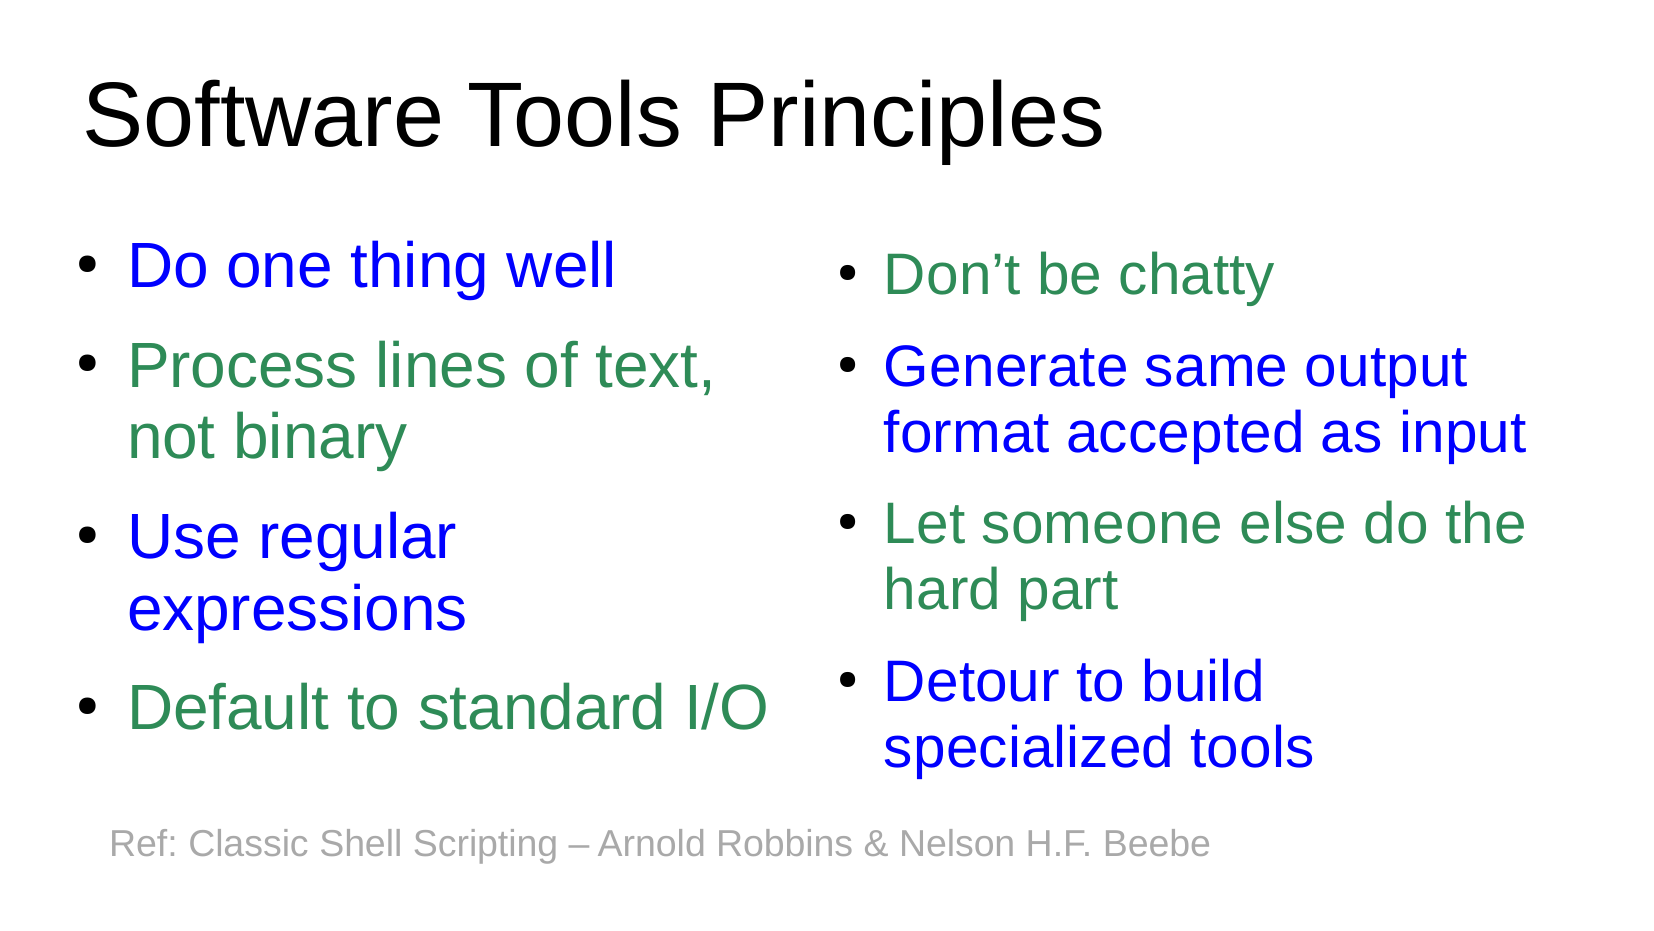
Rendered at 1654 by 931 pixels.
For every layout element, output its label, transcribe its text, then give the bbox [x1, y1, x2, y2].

text_box Ref: Classic Shell Scripting – Arnold Robbins & Nelson H.F. Beebe [94, 814, 1465, 872]
title Software Tools Principles [82, 37, 1571, 193]
list Do one thing well Process lines of text, not binary Use regular expressions Default to standard I/O [59, 229, 786, 769]
list Don’t be chatty Generate same output format accepted as input Let someone else do the hard part Detour to build specialized tools [821, 241, 1548, 781]
